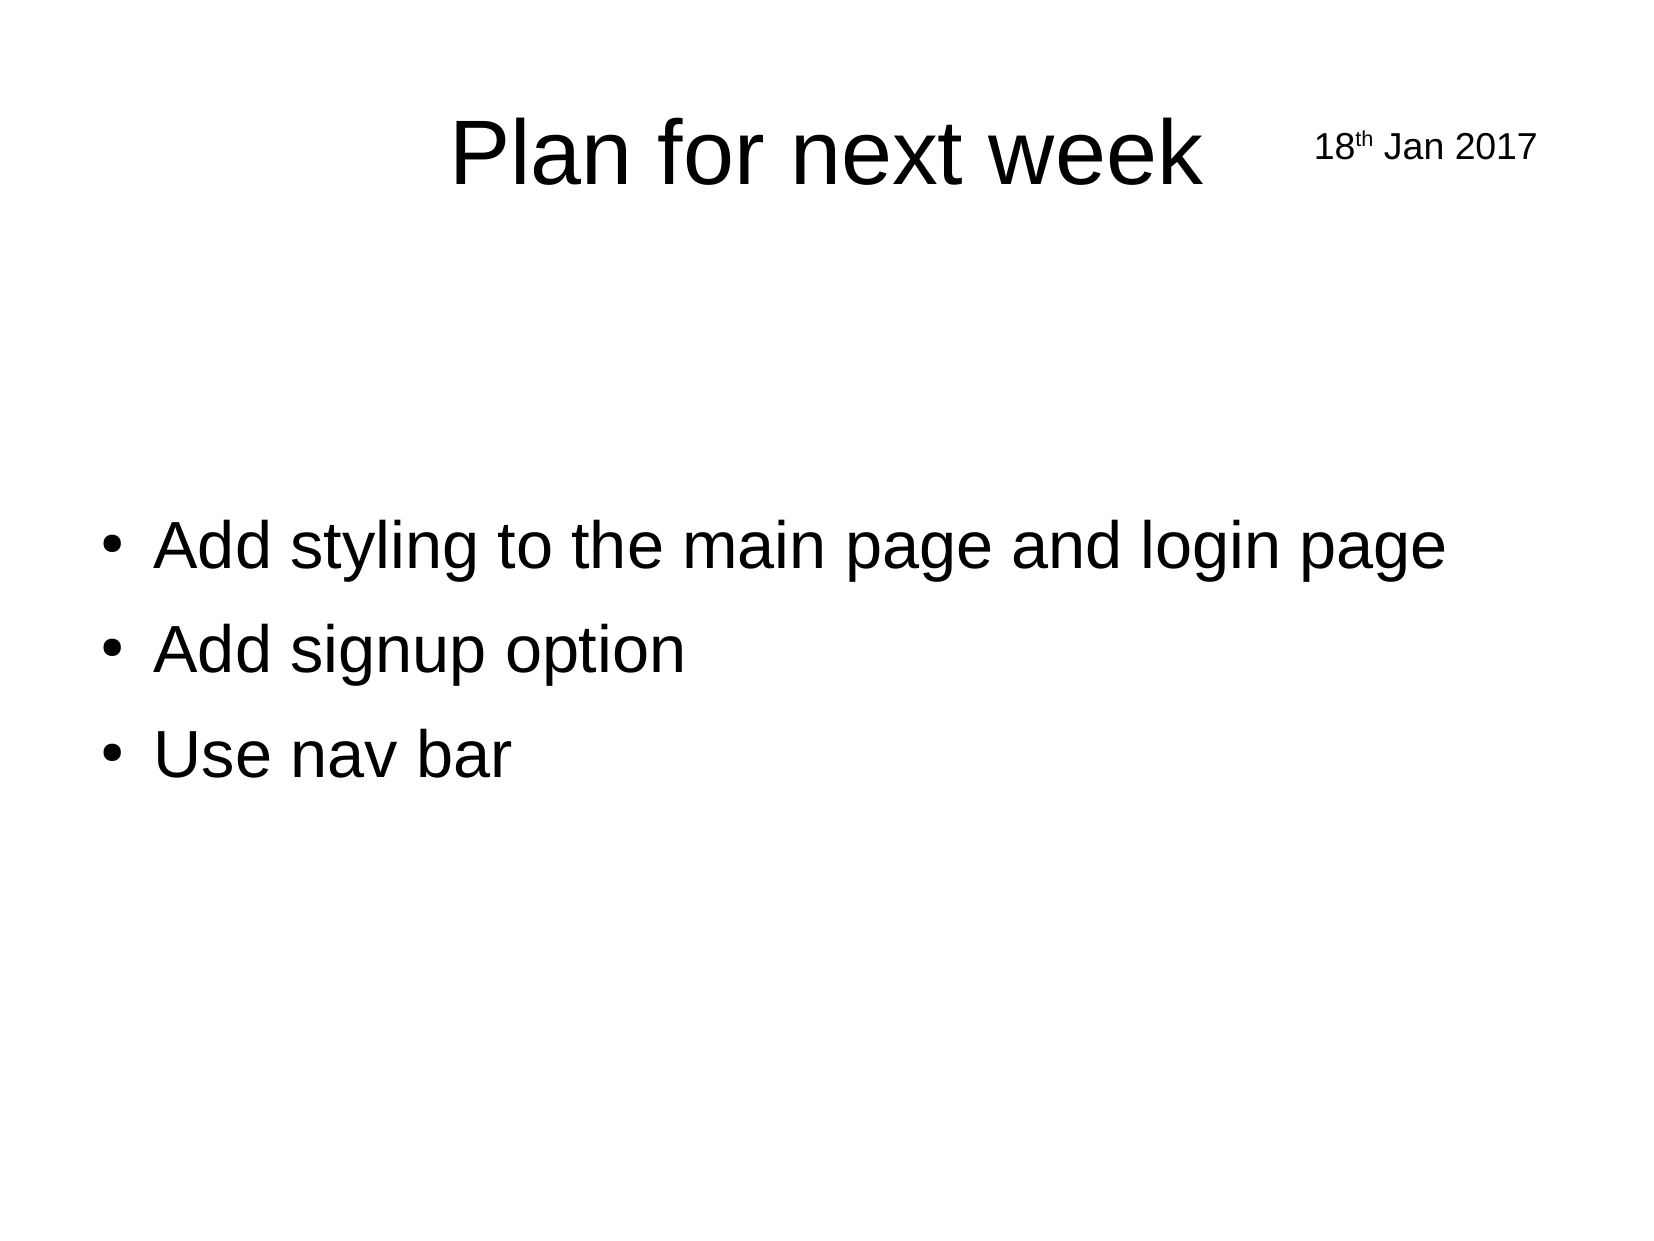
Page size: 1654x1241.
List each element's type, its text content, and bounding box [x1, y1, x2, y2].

list Add styling to the main page and login page Add signup option Use nav bar [82, 290, 1571, 1010]
title Plan for next week [82, 49, 1571, 257]
text_box 18th Jan 2017 [1299, 118, 1595, 219]
